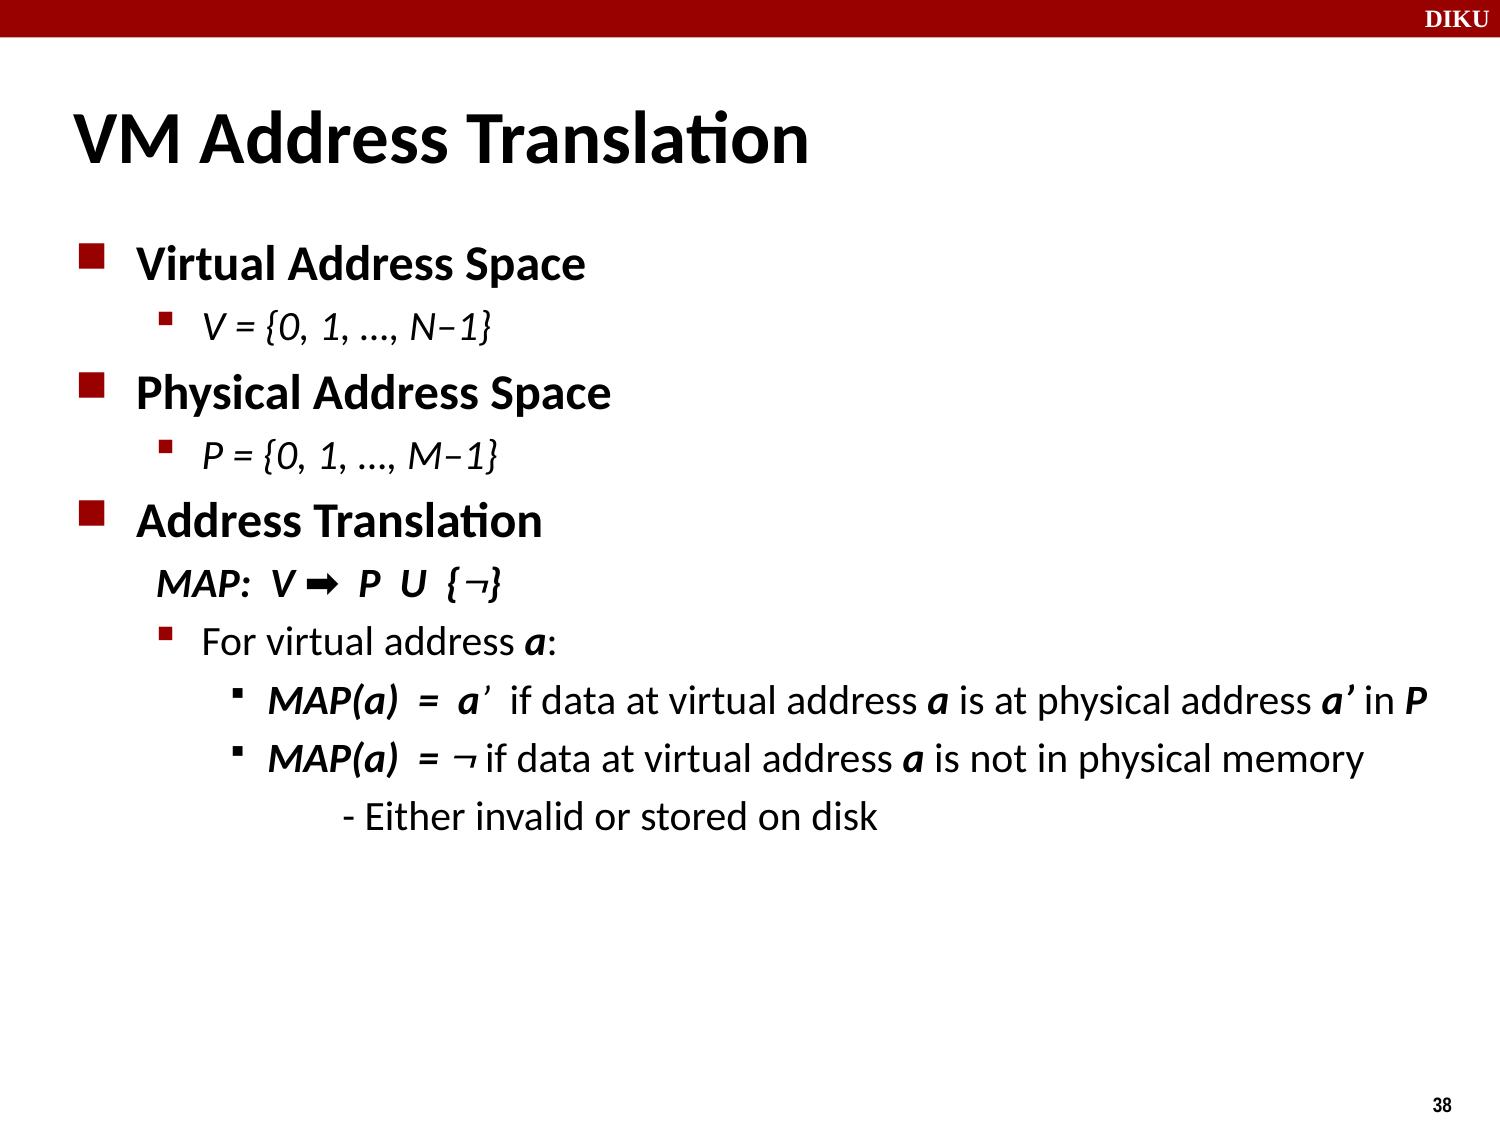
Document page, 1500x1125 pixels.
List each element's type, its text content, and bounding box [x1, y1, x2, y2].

text_box VM Address Translation [58, 71, 1304, 197]
text_box Virtual Address Space V = {0, 1, …, N–1} Physical Address Space P = {0, 1, …, M–1} Address Translation MAP: V ➡ P U {Ø} For virtual address a: MAP(a) = a’ if data at virtual address a is at physical address a’ in P MAP(a) = Ø if data at virtual address a is not in physical memory - Either invalid or stored on disk [65, 223, 1450, 1039]
